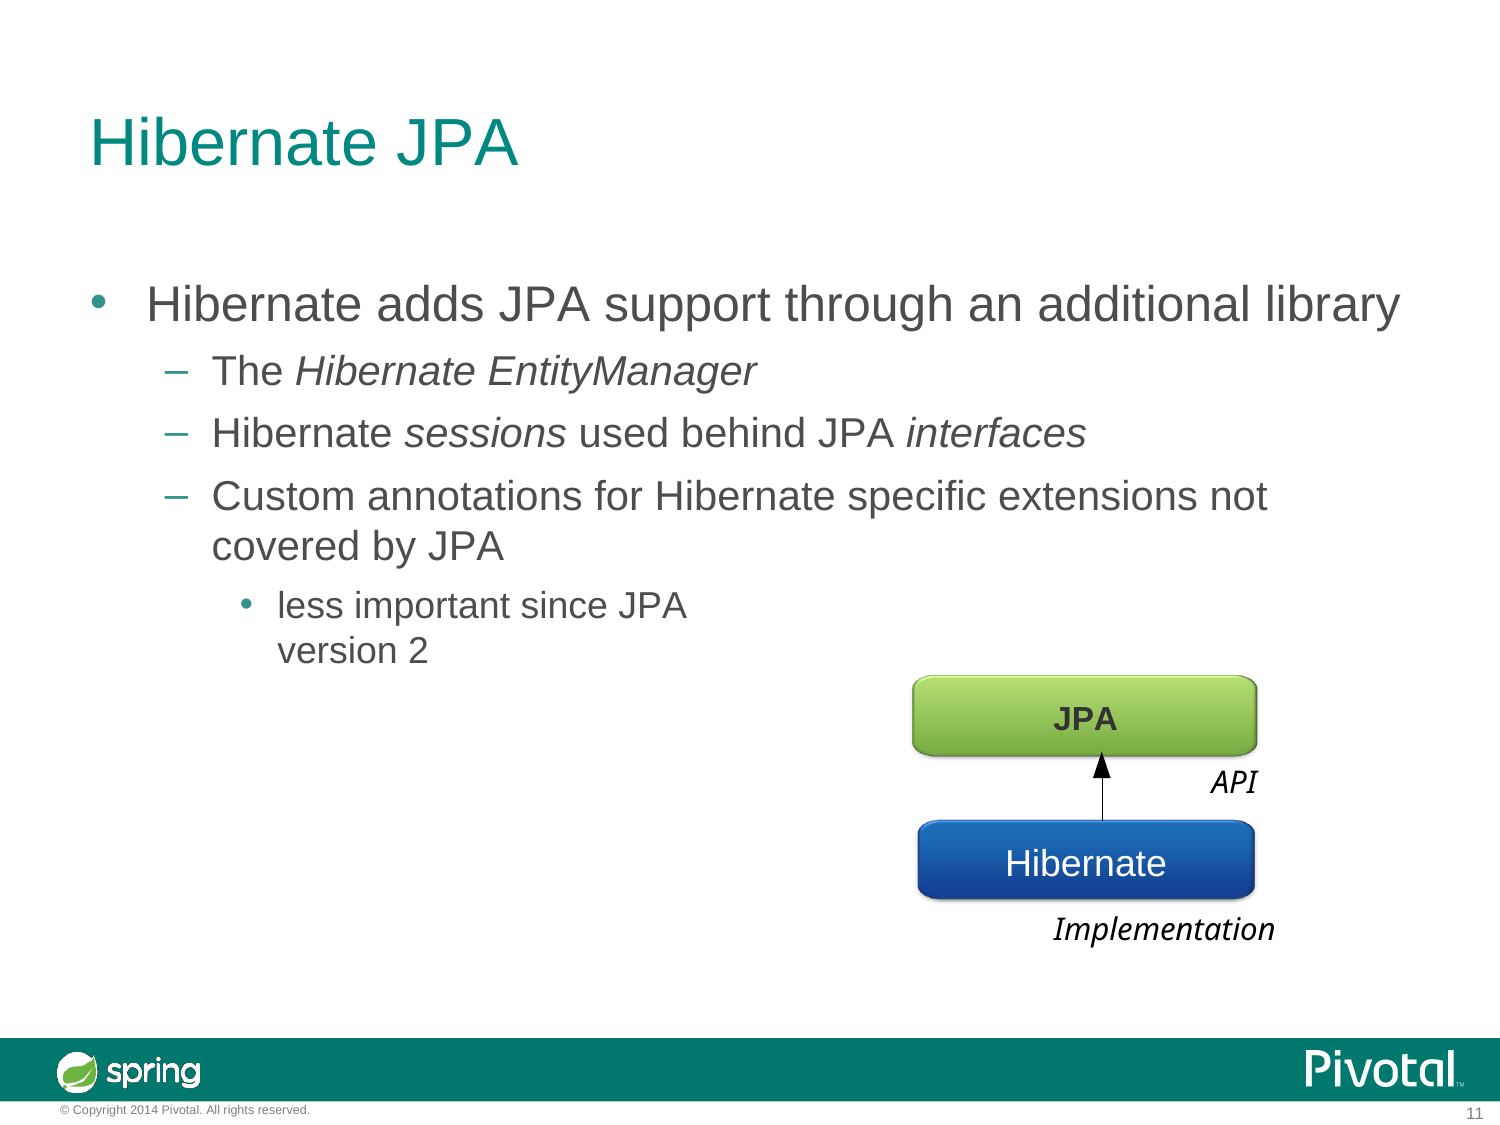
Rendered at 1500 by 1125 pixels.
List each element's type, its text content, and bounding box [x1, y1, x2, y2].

list Hibernate adds JPA support through an additional library The Hibernate EntityManager Hibernate sessions used behind JPA interfaces Custom annotations for Hibernate specific extensions not covered by JPA less important since JPA version 2 [75, 262, 1426, 1005]
picture [909, 816, 1263, 907]
picture [904, 671, 1267, 764]
title Hibernate JPA [75, 45, 1426, 233]
text_box Implementation [1039, 901, 1337, 955]
picture [1306, 1050, 1464, 1087]
picture [32, 1041, 210, 1103]
text_box API [1196, 755, 1304, 808]
